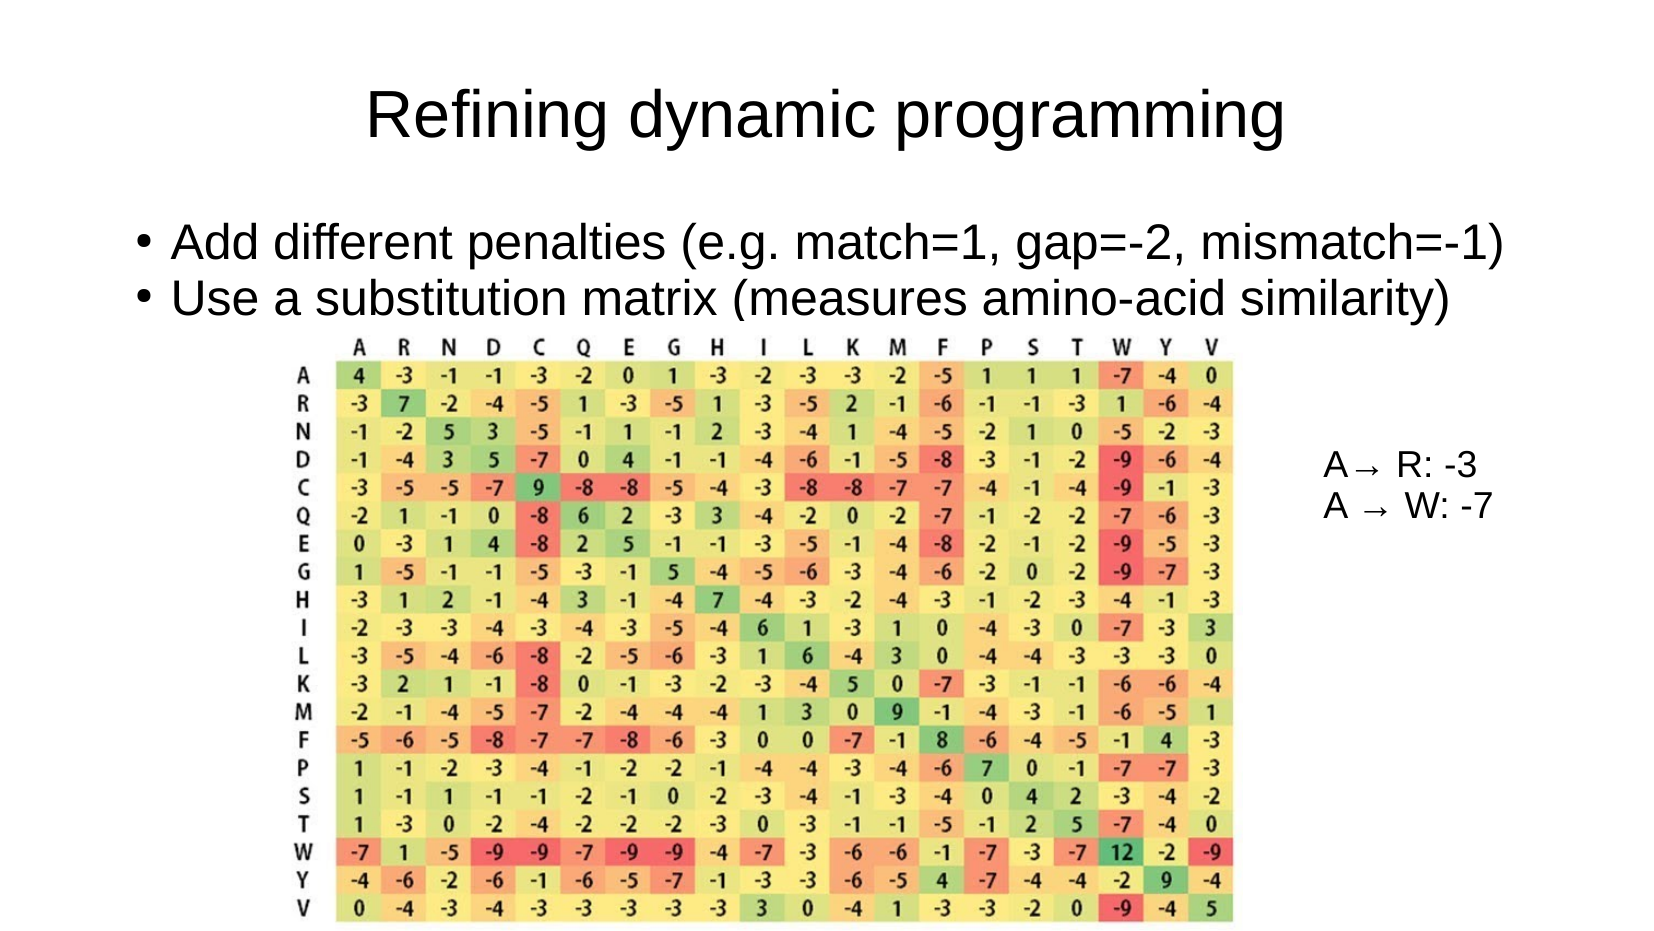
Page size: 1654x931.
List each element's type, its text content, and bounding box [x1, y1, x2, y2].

picture [285, 321, 1243, 931]
text_box A→ R: -3 A → W: -7 [1308, 435, 1638, 535]
title Refining dynamic programming [82, 37, 1571, 193]
subtitle Add different penalties (e.g. match=1, gap=-2, mismatch=-1) Use a substitution matrix (measures amino-acid similarity) [135, 214, 1624, 754]
